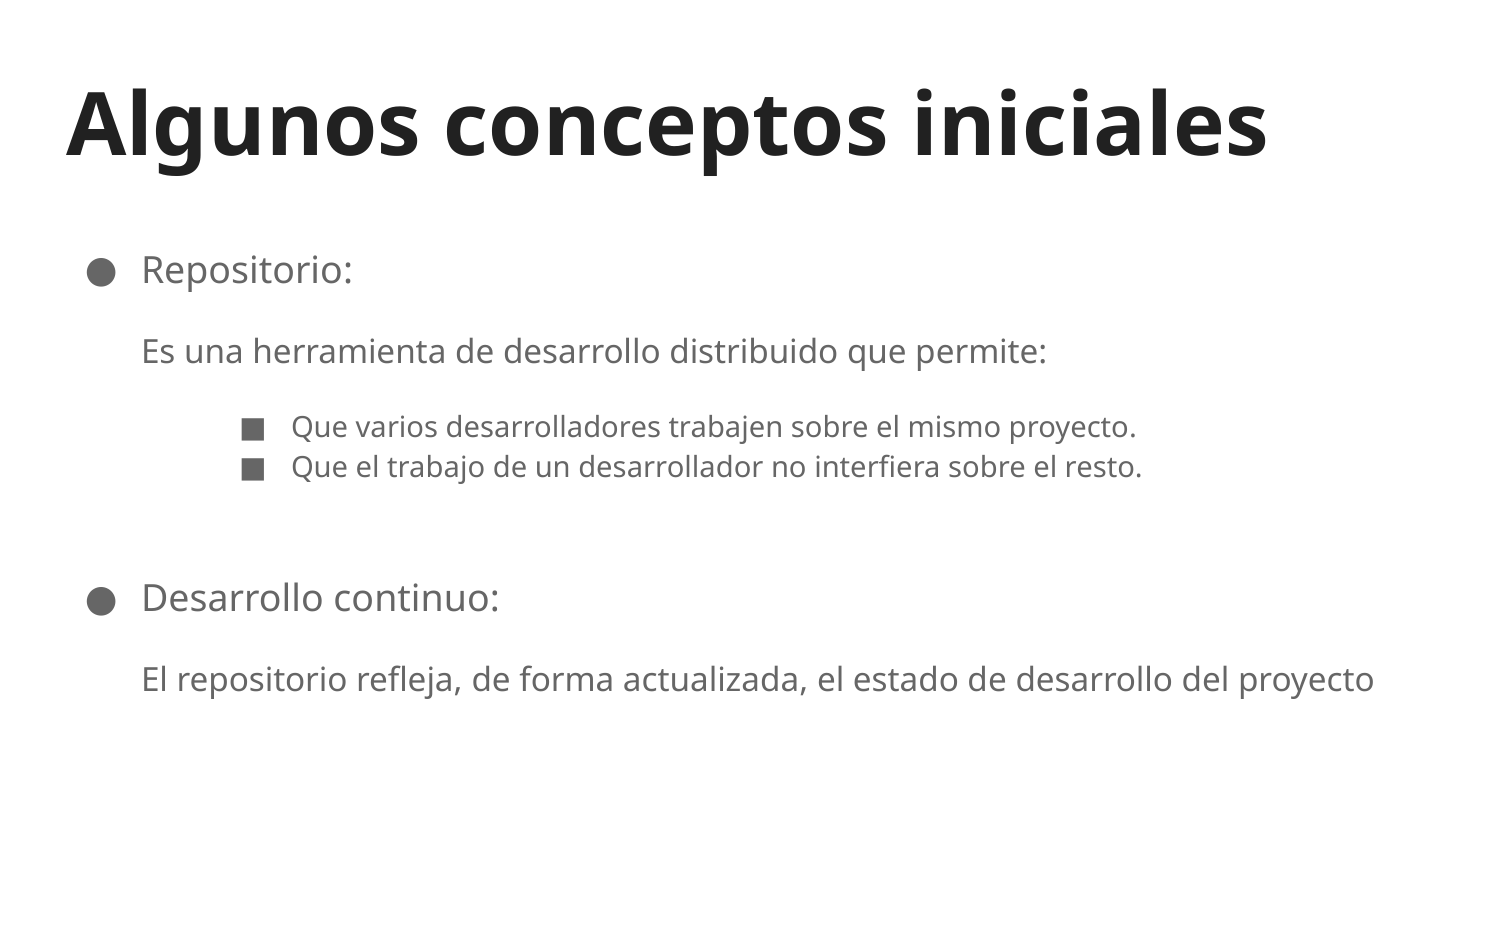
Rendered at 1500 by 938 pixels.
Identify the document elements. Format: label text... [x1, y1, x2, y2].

title Algunos conceptos iniciales [51, 53, 1449, 200]
list Repositorio: Es una herramienta de desarrollo distribuido que permite: Que varios desarrolladores trabajen sobre el mismo proyecto. Que el trabajo de un desarrollador no interfiera sobre el resto. Desarrollo continuo: El repositorio refleja, de forma actualizada, el estado de desarrollo del proyecto [51, 223, 1449, 833]
